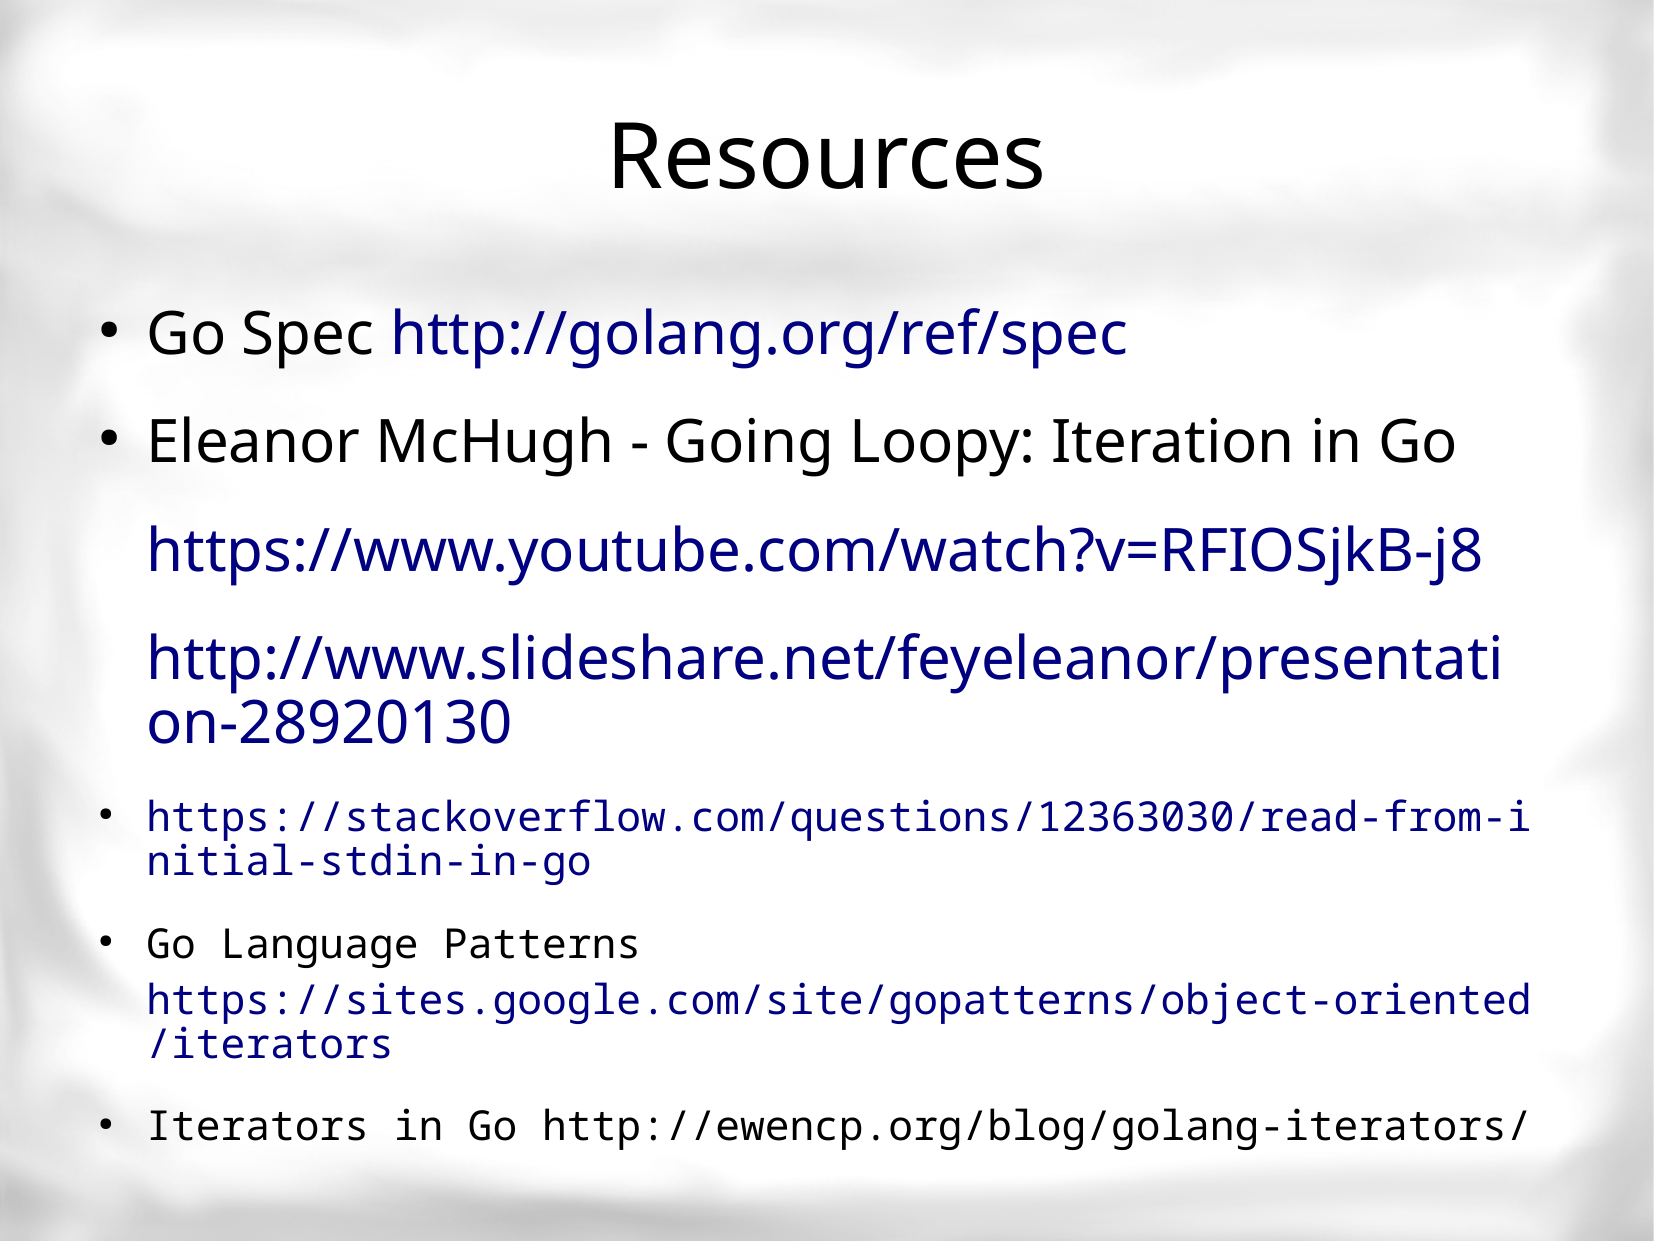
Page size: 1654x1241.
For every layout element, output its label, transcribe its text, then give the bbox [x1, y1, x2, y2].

list Go Spec http://golang.org/ref/spec Eleanor McHugh - Going Loopy: Iteration in Go https://www.youtube.com/watch?v=RFIOSjkB-j8 http://www.slideshare.net/feyeleanor/presentation-28920130 https://stackoverflow.com/questions/12363030/read-from-initial-stdin-in-go Go Language Patterns https://sites.google.com/site/gopatterns/object-oriented/iterators Iterators in Go http://ewencp.org/blog/golang-iterators/ [82, 290, 1538, 1010]
title Resources [82, 49, 1571, 257]
picture [0, 0, 1654, 1241]
